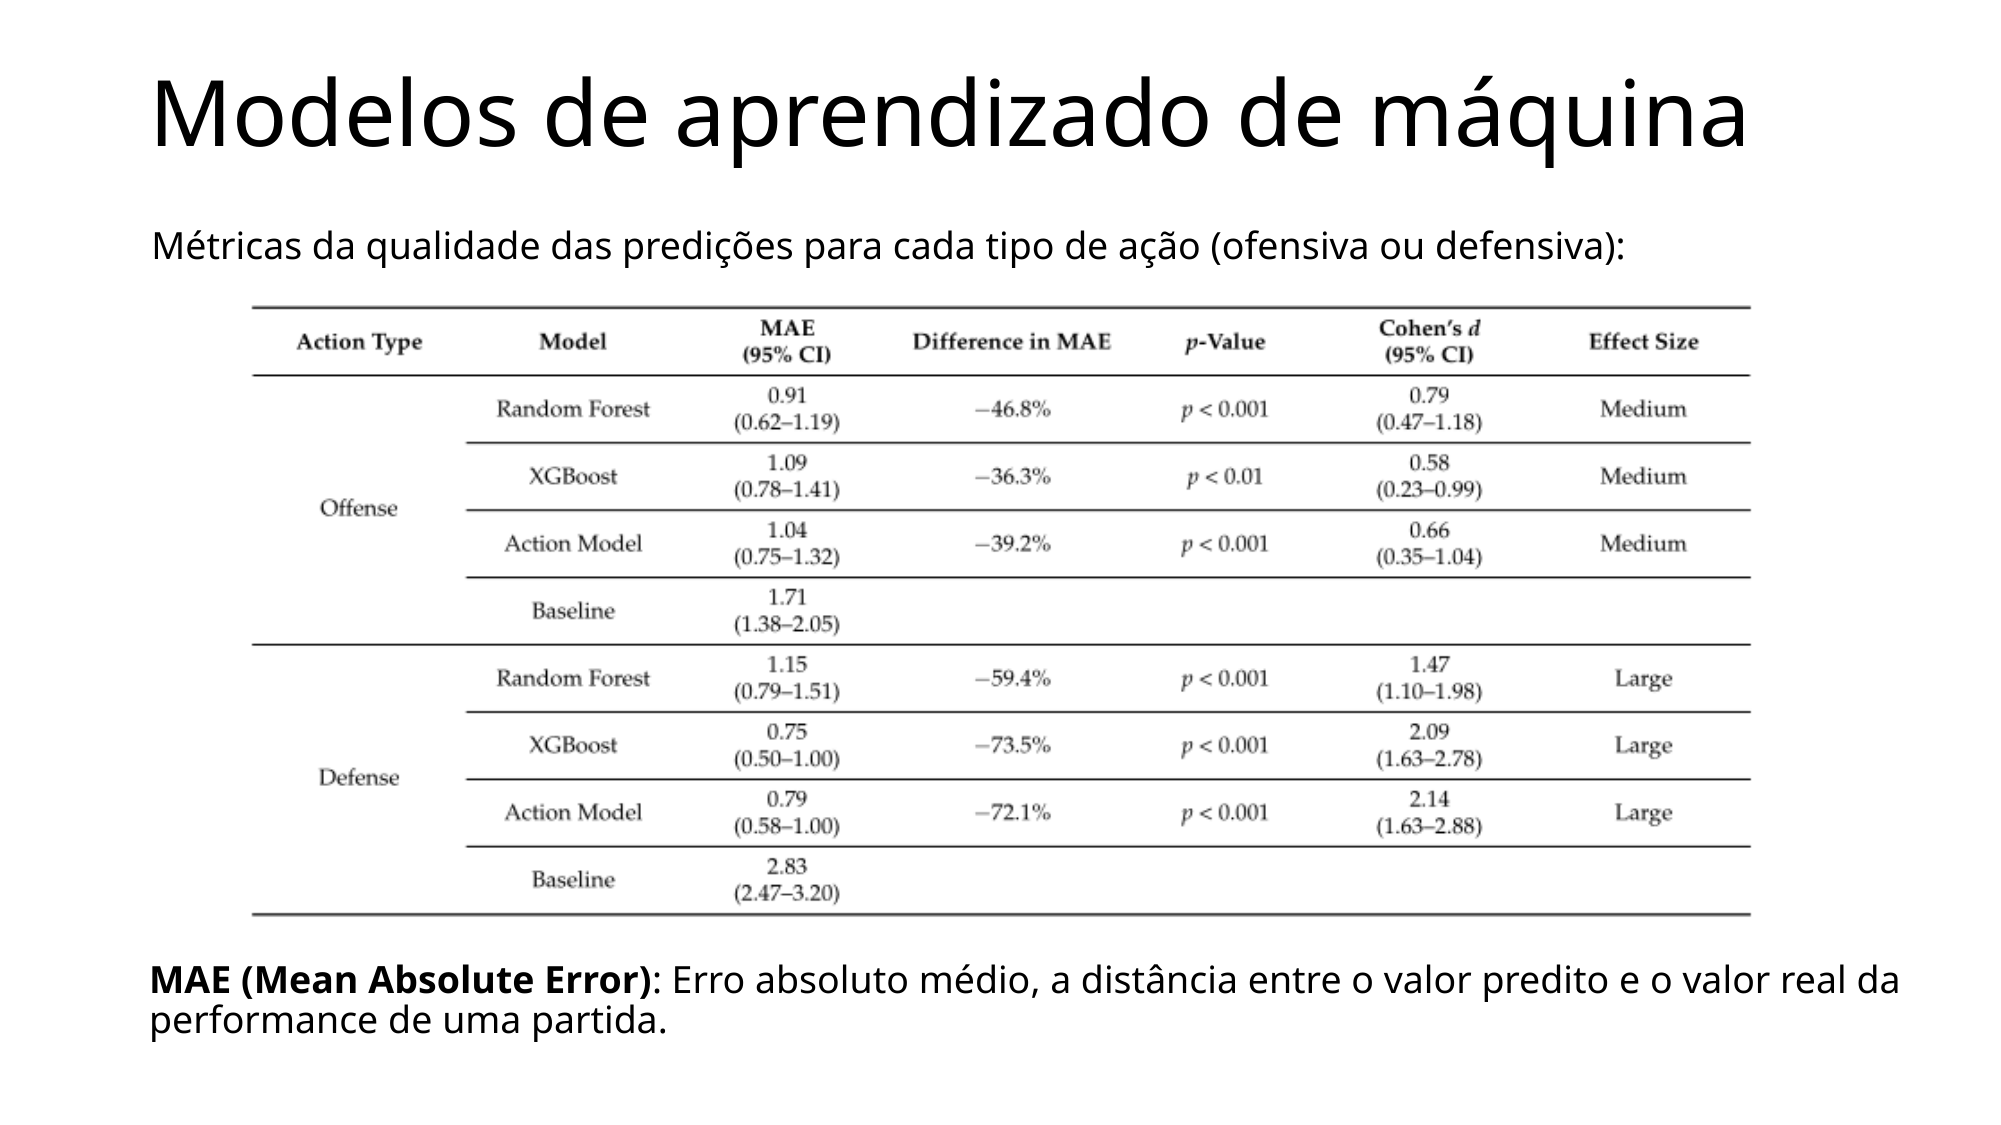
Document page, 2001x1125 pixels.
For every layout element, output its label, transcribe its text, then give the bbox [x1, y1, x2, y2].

text_box Métricas da qualidade das predições para cada tipo de ação (ofensiva ou defensiva): [136, 219, 1801, 280]
list [137, 299, 1863, 953]
text_box MAE (Mean Absolute Error): Erro absoluto médio, a distância entre o valor predito e o valor real da performance de uma partida. [134, 953, 1942, 1040]
picture [238, 282, 1762, 933]
text_box Modelos de aprendizado de máquina [134, 54, 1862, 180]
